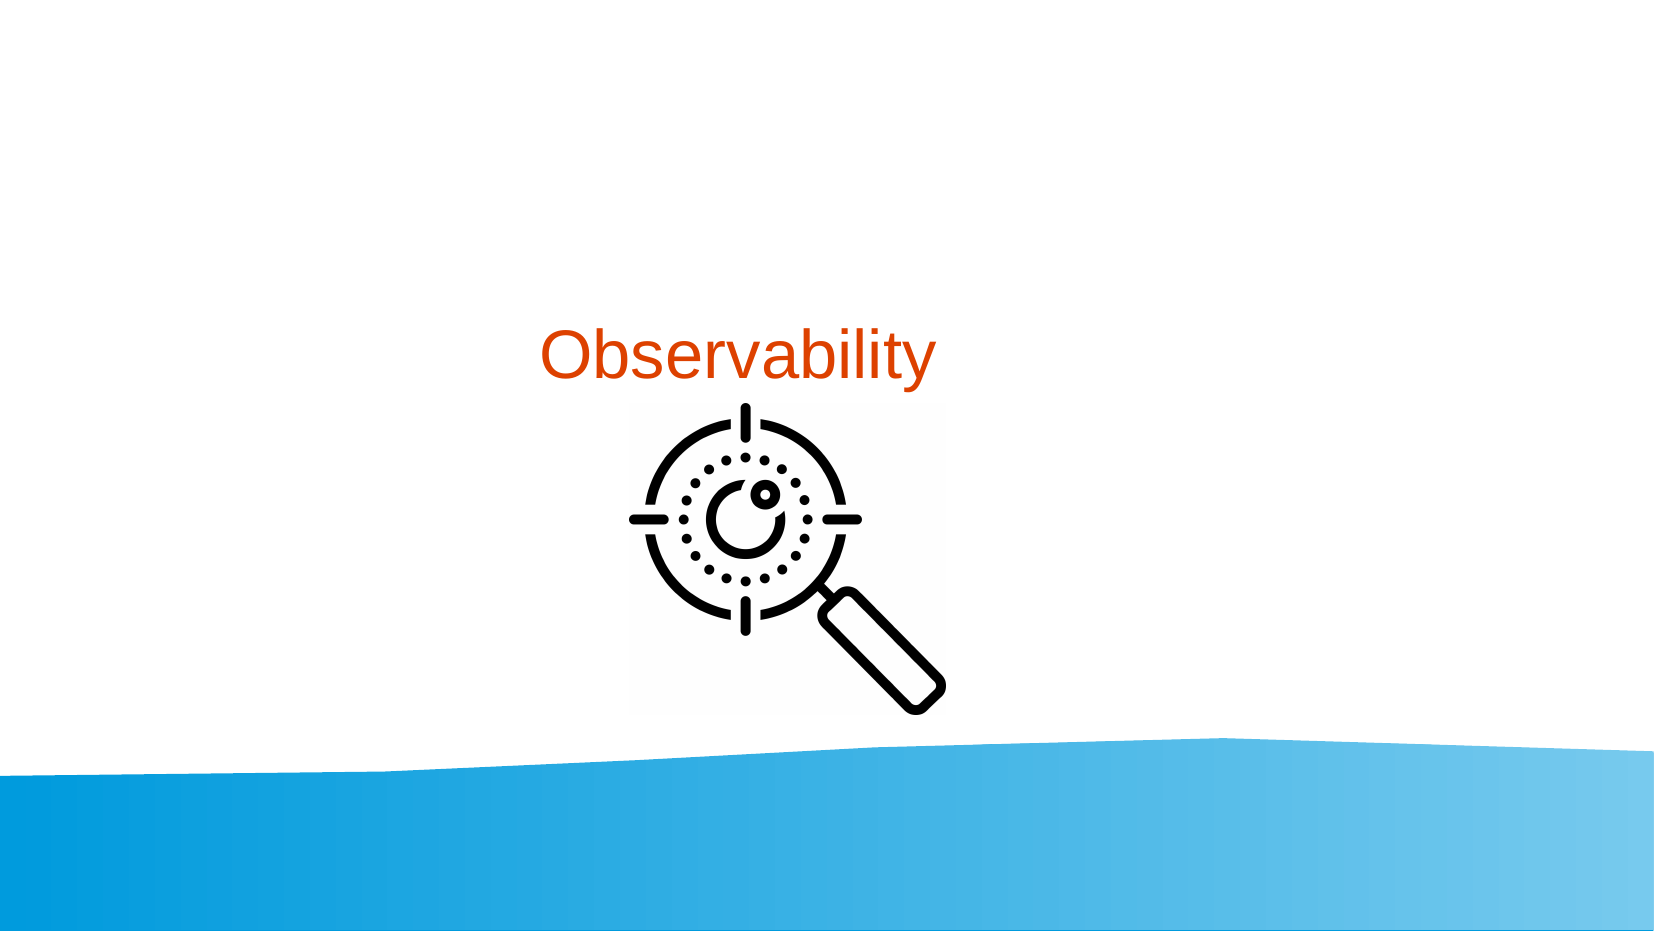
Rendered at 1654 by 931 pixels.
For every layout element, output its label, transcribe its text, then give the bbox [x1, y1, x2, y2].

picture [629, 443, 946, 715]
title Observability [0, 265, 1477, 443]
